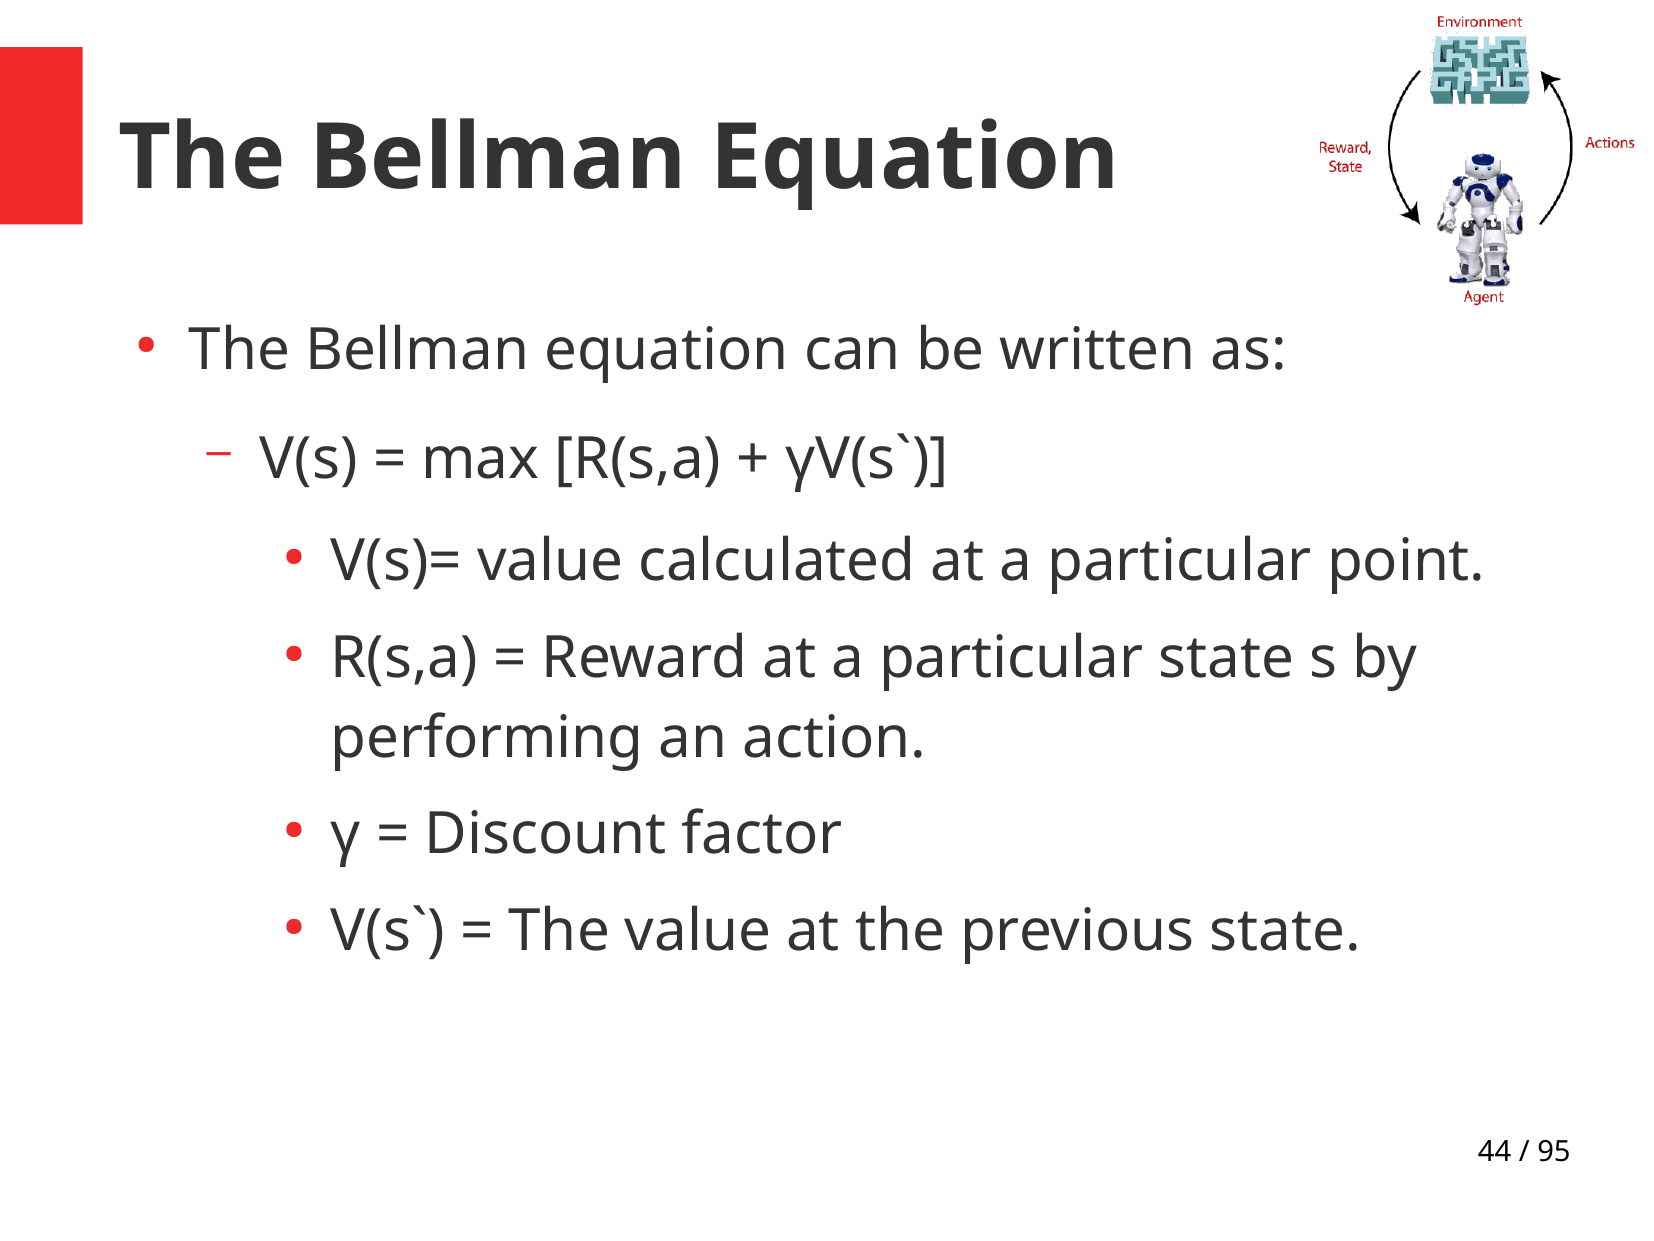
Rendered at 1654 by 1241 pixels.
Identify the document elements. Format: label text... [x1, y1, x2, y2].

picture [1311, 11, 1642, 310]
title The Bellman Equation [118, 28, 1311, 278]
list The Bellman equation can be written as: V(s) = max [R(s,a) + γV(s`)] V(s)= value calculated at a particular point. R(s,a) = Reward at a particular state s by performing an action. γ = Discount factor V(s`) = The value at the previous state. [118, 307, 1536, 1027]
